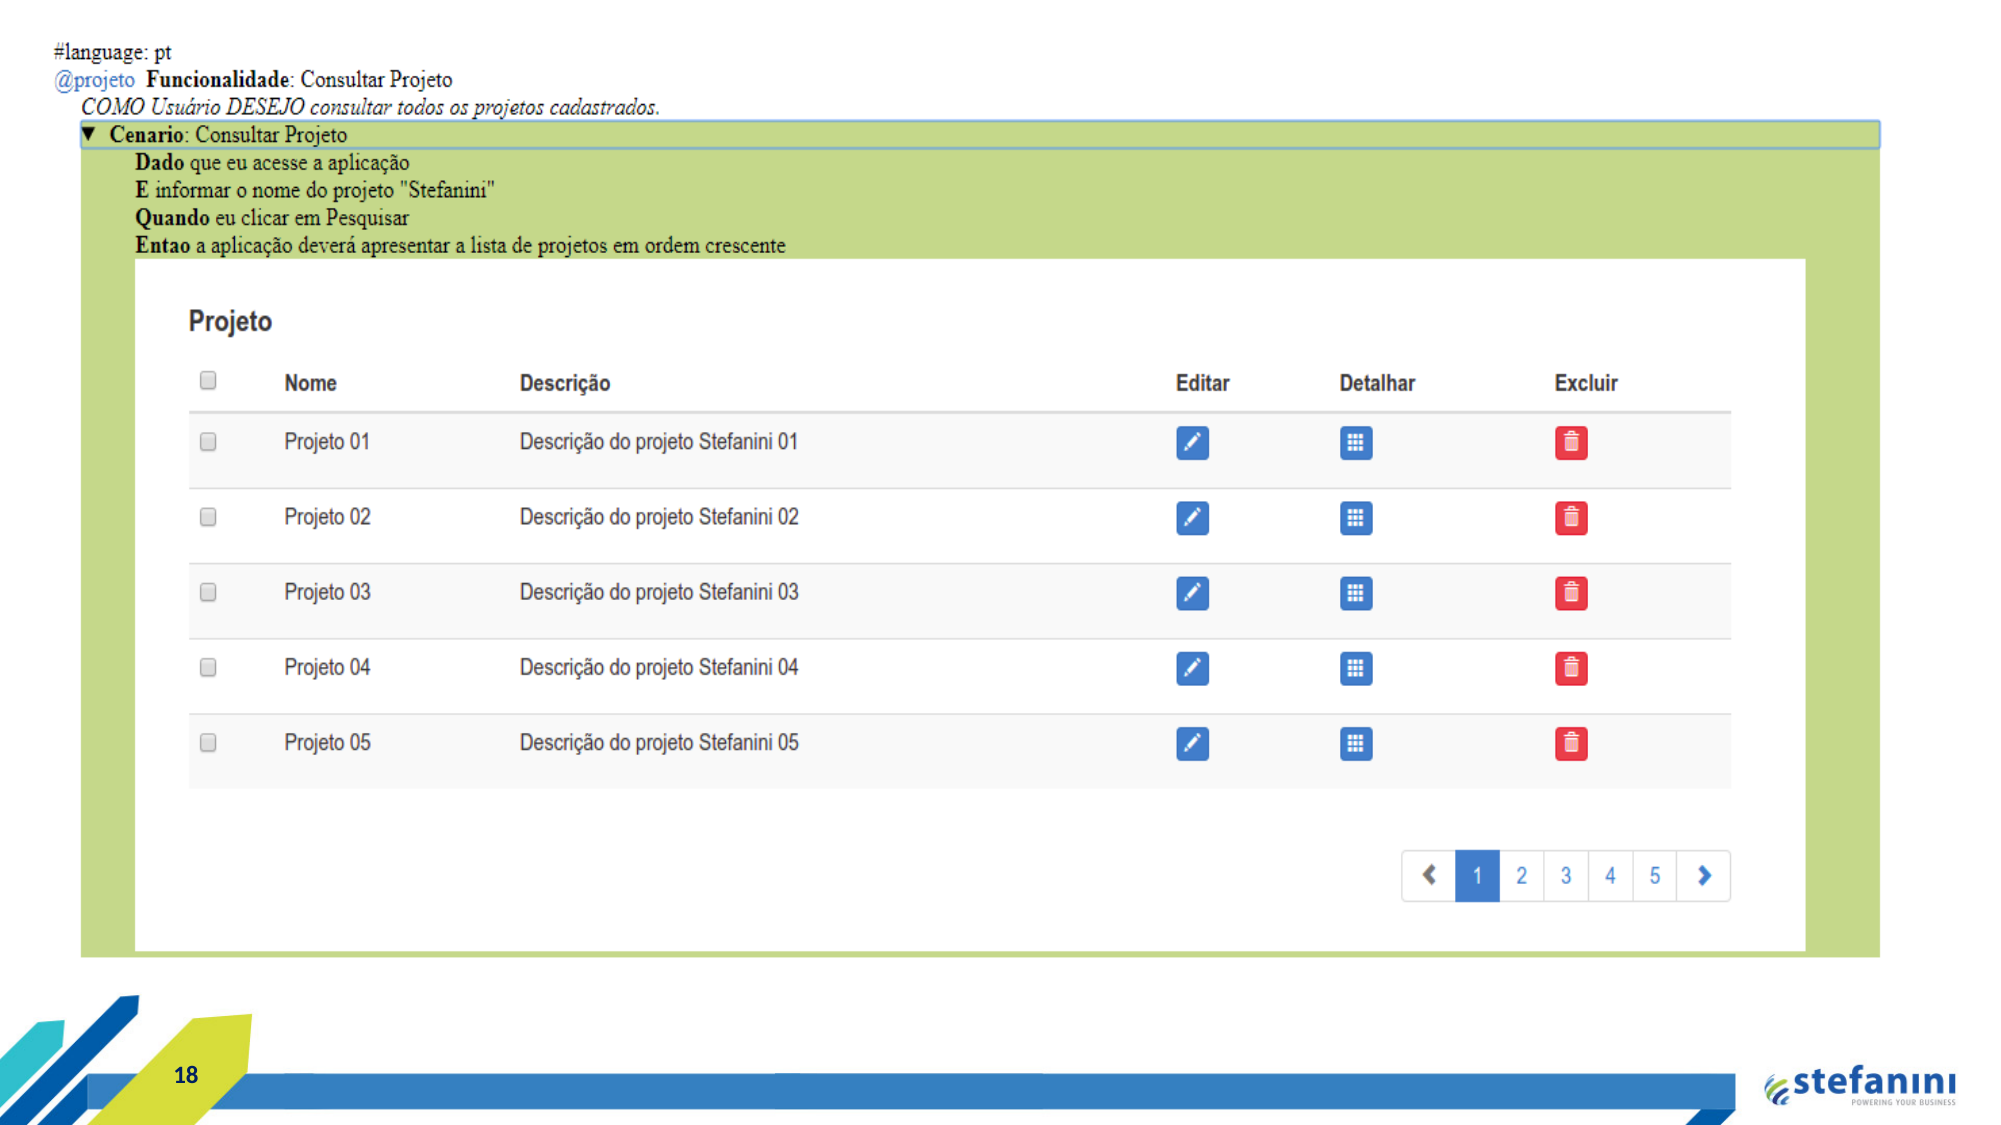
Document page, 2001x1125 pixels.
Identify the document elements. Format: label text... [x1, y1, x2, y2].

picture [50, 35, 1891, 973]
text_box <number> [158, 1043, 609, 1104]
